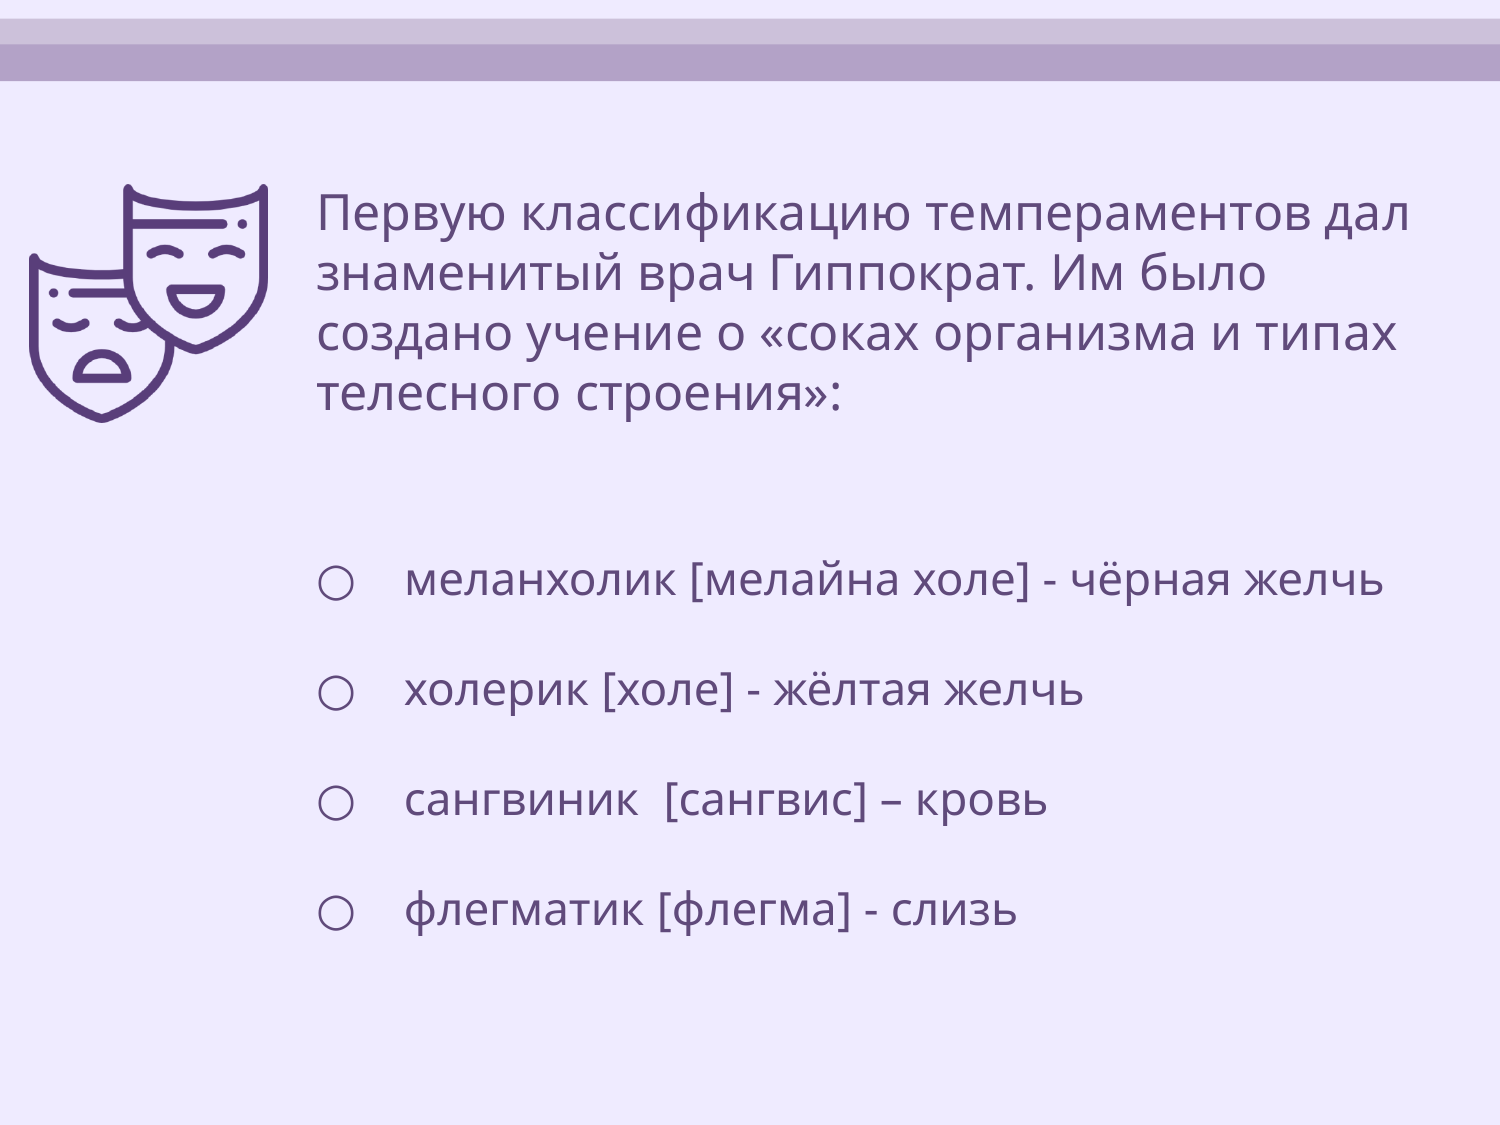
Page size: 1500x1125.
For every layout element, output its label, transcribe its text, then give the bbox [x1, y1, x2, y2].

subtitle Первую классификацию темпераментов дал знаменитый врач Гиппократ. Им было создано учение о «соках организма и типах телесного строения»: ○ меланхолик [мелайна холе] - чёрная желчь ○ холерик [холе] - жёлтая желчь ○ сангвиник [сангвис] – кровь ○ флегматик [флегма] - слизь [301, 172, 1436, 1125]
picture [29, 184, 268, 423]
text_box [0, 18, 1500, 82]
